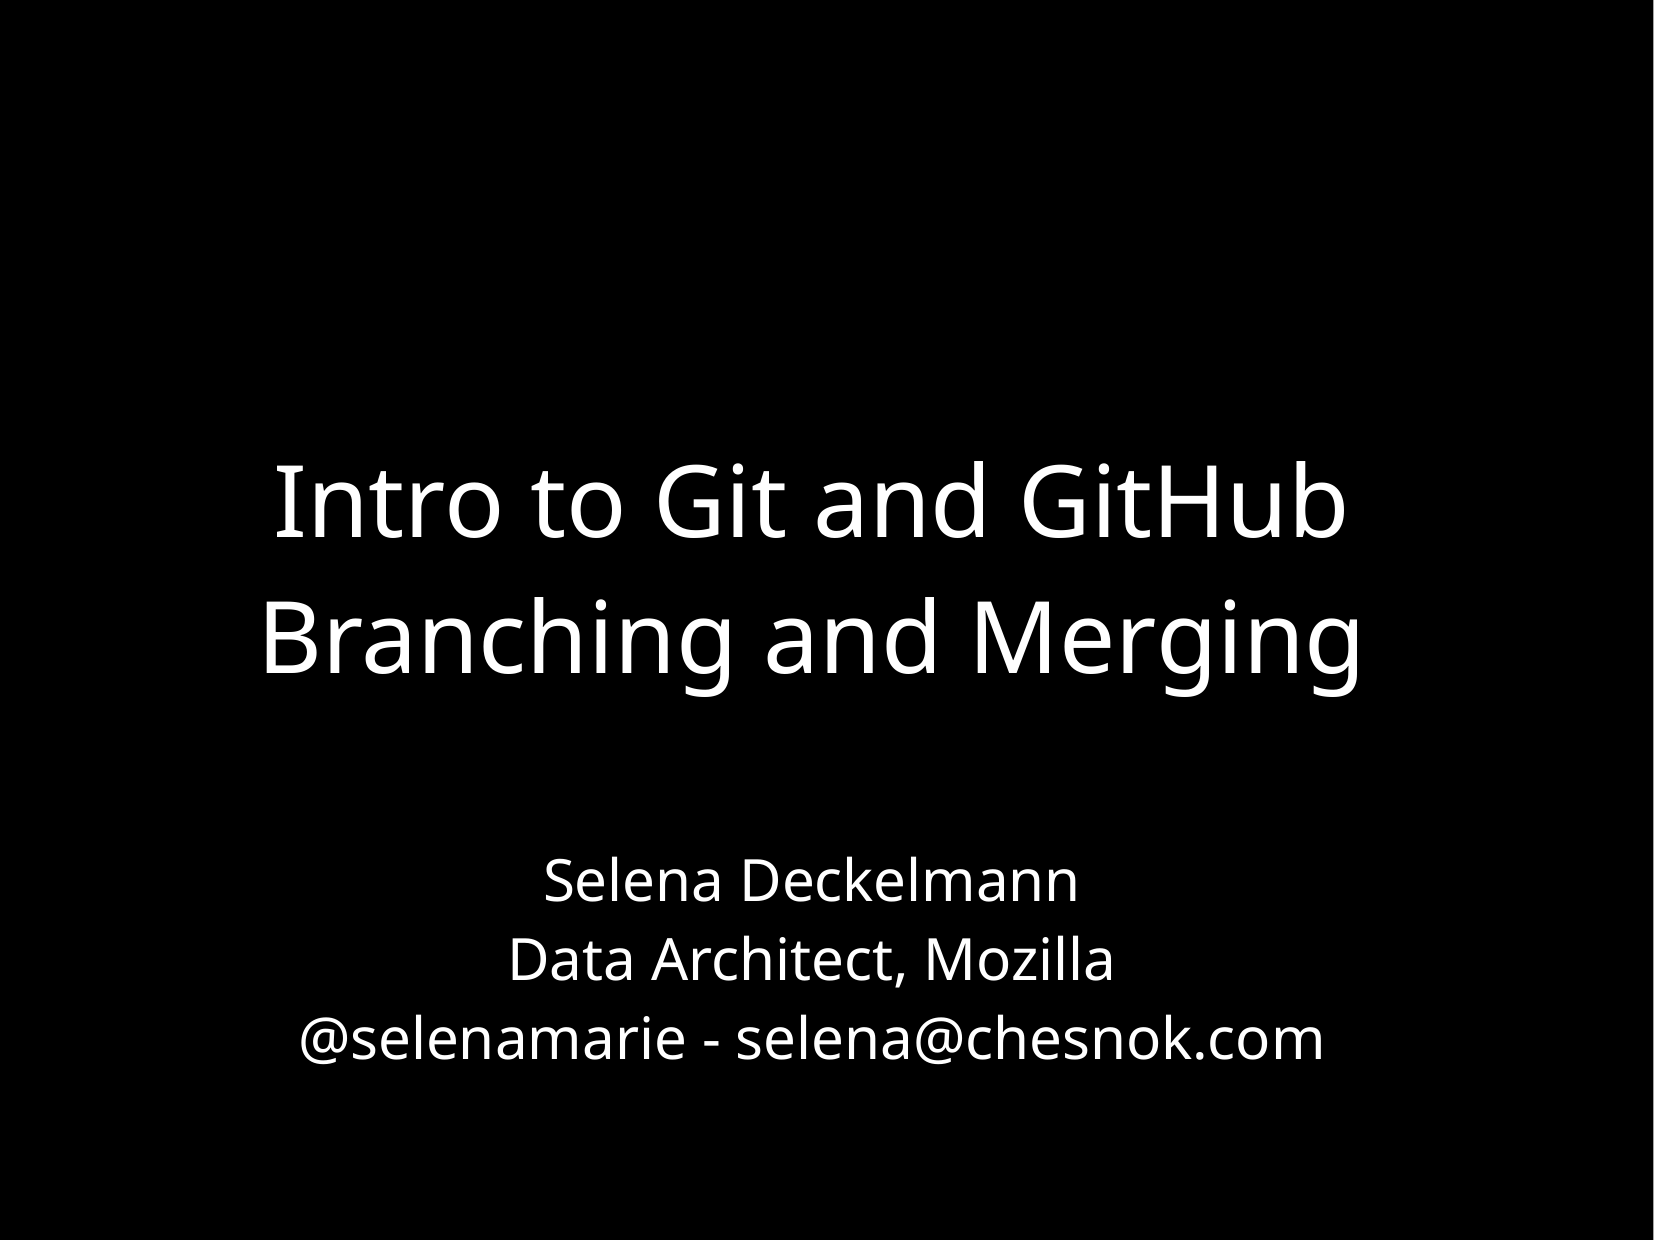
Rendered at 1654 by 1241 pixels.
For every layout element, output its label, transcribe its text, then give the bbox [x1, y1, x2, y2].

subtitle Intro to Git and GitHub Branching and Merging Selena Deckelmann Data Architect, Mozilla @selenamarie - selena@chesnok.com [88, 30, 1536, 1068]
